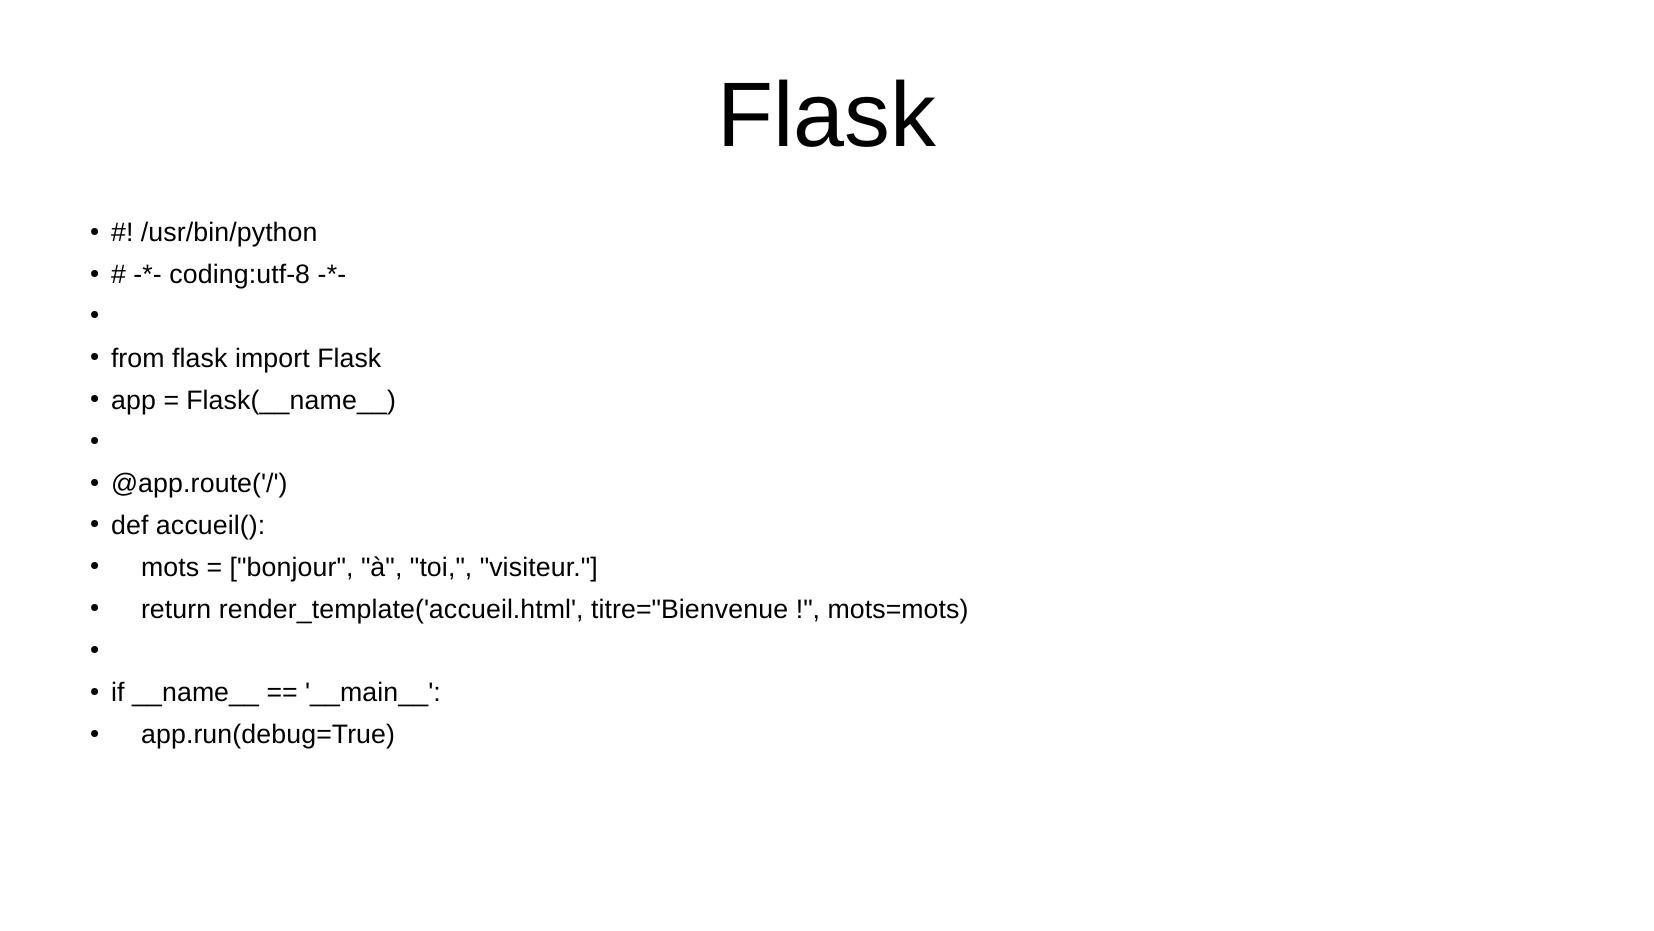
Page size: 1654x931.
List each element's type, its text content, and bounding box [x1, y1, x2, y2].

list [845, 217, 1572, 758]
title Flask [82, 37, 1571, 193]
list #! /usr/bin/python # -*- coding:utf-8 -*- from flask import Flask app = Flask(__name__) @app.route('/') def accueil(): mots = ["bonjour", "à", "toi,", "visiteur."] return render_template('accueil.html', titre="Bienvenue !", mots=mots) if __name__ == '__main__': app.run(debug=True) [82, 217, 845, 758]
